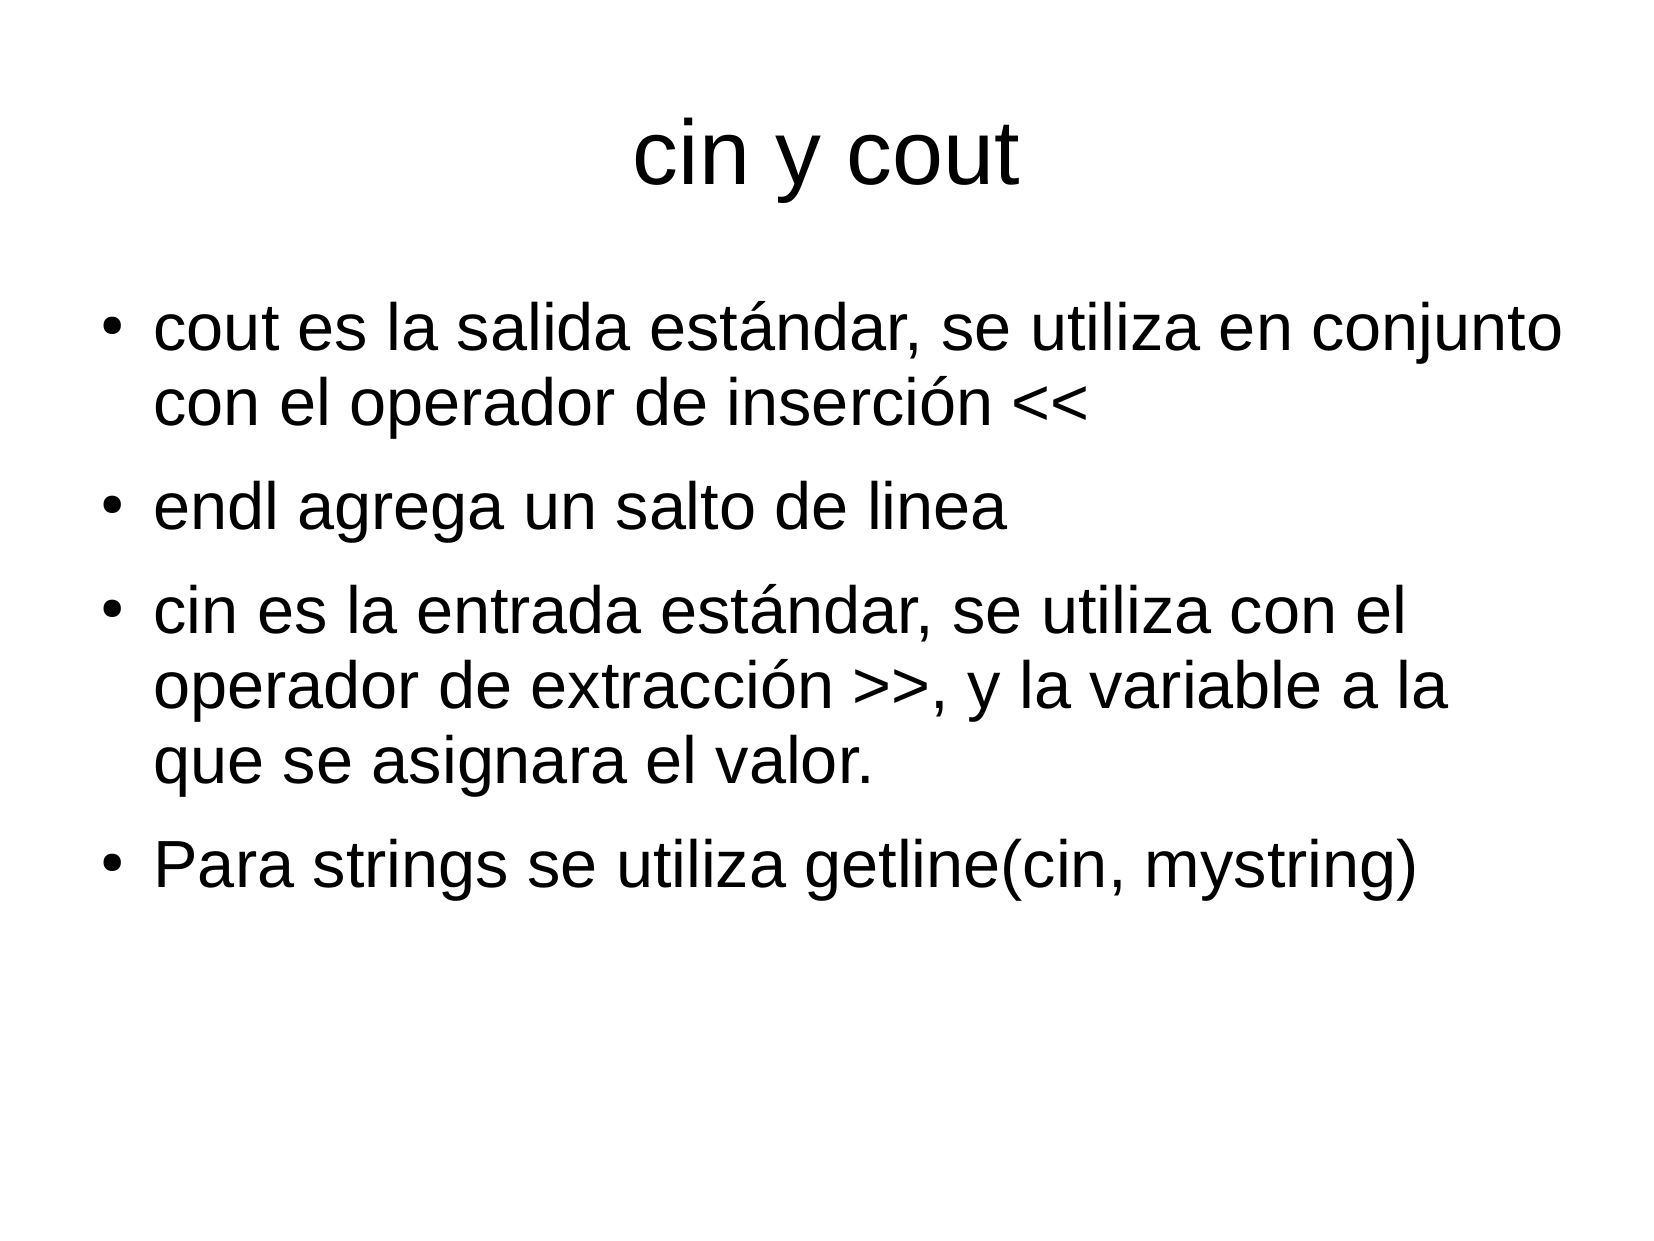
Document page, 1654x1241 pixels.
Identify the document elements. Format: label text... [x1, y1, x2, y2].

list cout es la salida estándar, se utiliza en conjunto con el operador de inserción << endl agrega un salto de linea cin es la entrada estándar, se utiliza con el operador de extracción >>, y la variable a la que se asignara el valor. Para strings se utiliza getline(cin, mystring) [82, 290, 1571, 1010]
title cin y cout [82, 49, 1571, 257]
